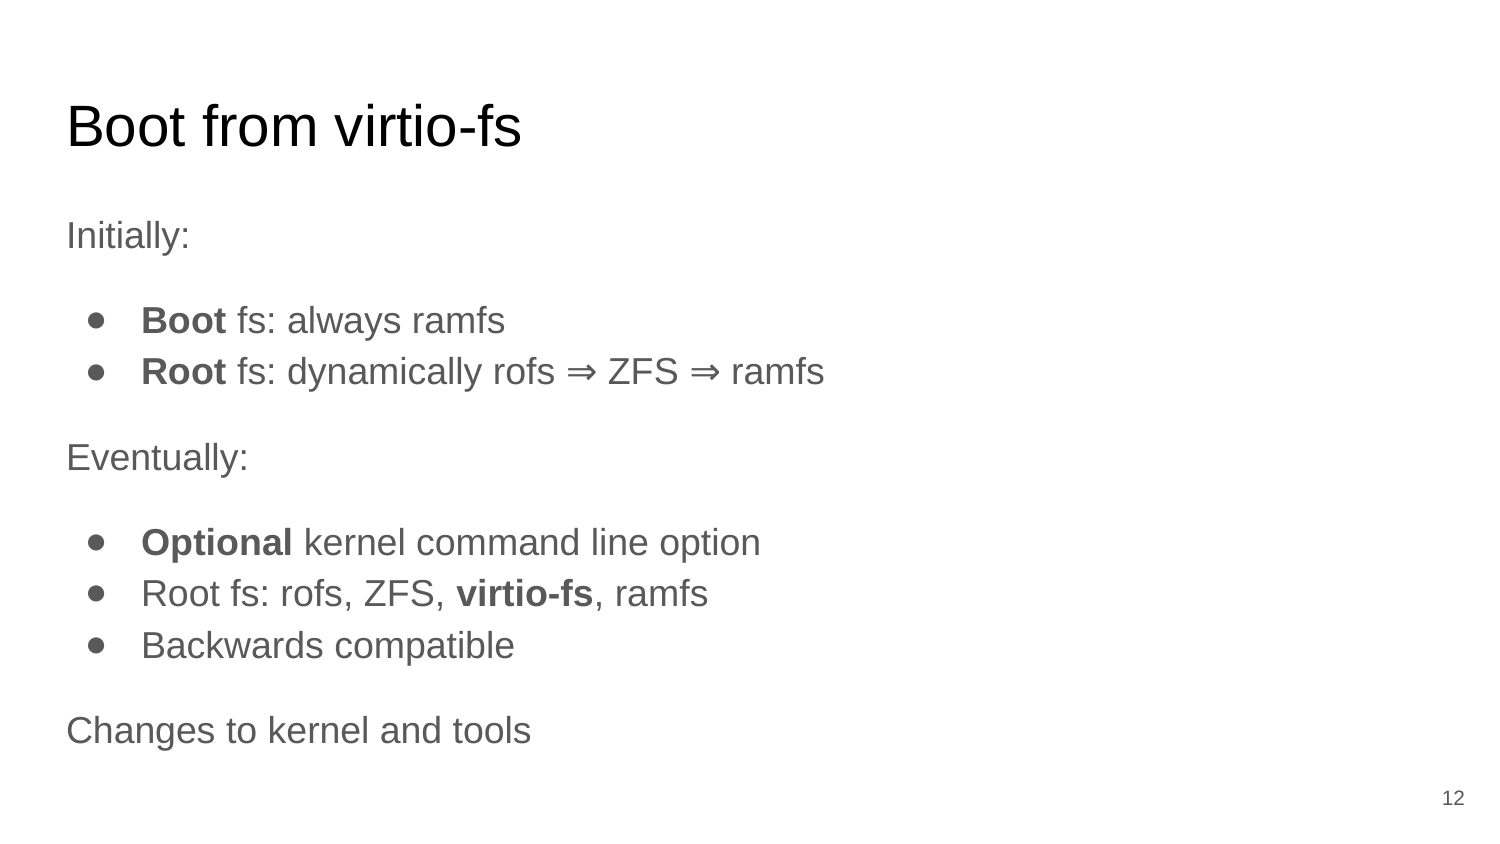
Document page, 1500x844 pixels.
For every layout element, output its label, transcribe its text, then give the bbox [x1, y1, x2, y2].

slide_number <number> [1389, 764, 1480, 830]
title Boot from virtio-fs [51, 72, 1449, 167]
list Initially: Boot fs: always ramfs Root fs: dynamically rofs ⇒ ZFS ⇒ ramfs Eventually: Optional kernel command line option Root fs: rofs, ZFS, virtio-fs, ramfs Backwards compatible Changes to kernel and tools [51, 189, 1449, 750]
